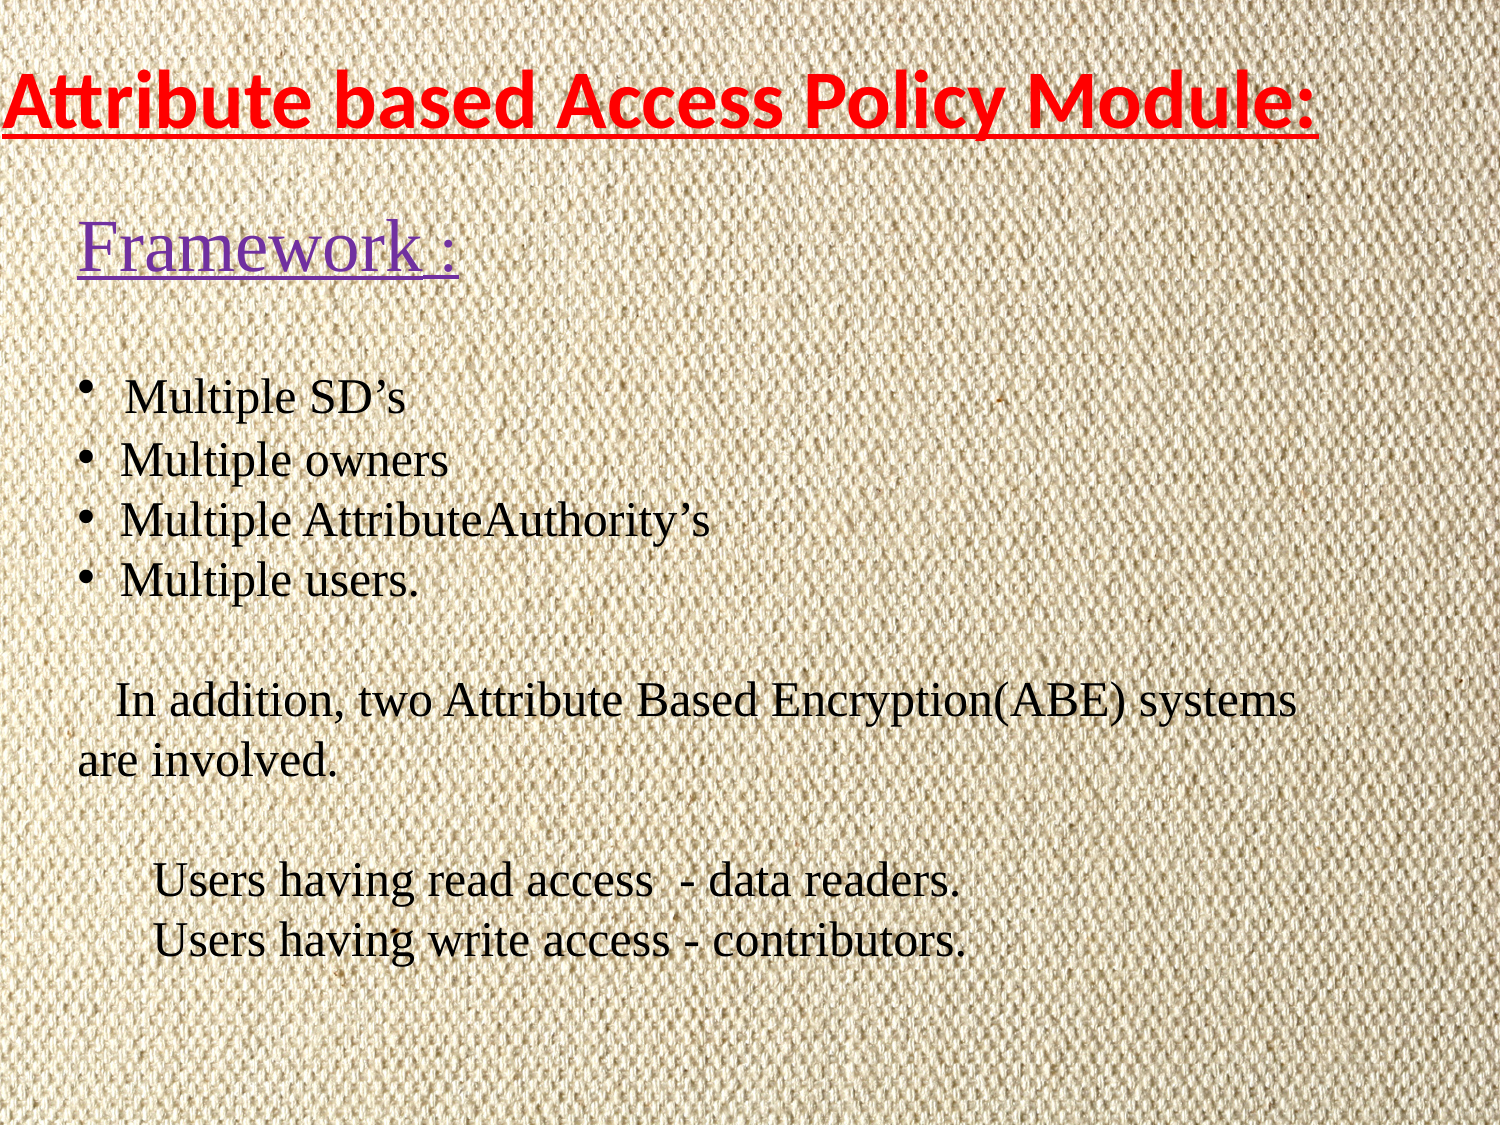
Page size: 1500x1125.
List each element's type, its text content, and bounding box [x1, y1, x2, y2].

picture [0, 0, 1500, 1125]
text_box Attribute based Access Policy Module: [0, 37, 1350, 153]
text_box Framework : Multiple SD’s Multiple owners Multiple AttributeAuthority’s Multiple users. In addition, two Attribute Based Encryption(ABE) systems are involved. Users having read access - data readers. Users having write access - contributors. [62, 188, 1375, 974]
